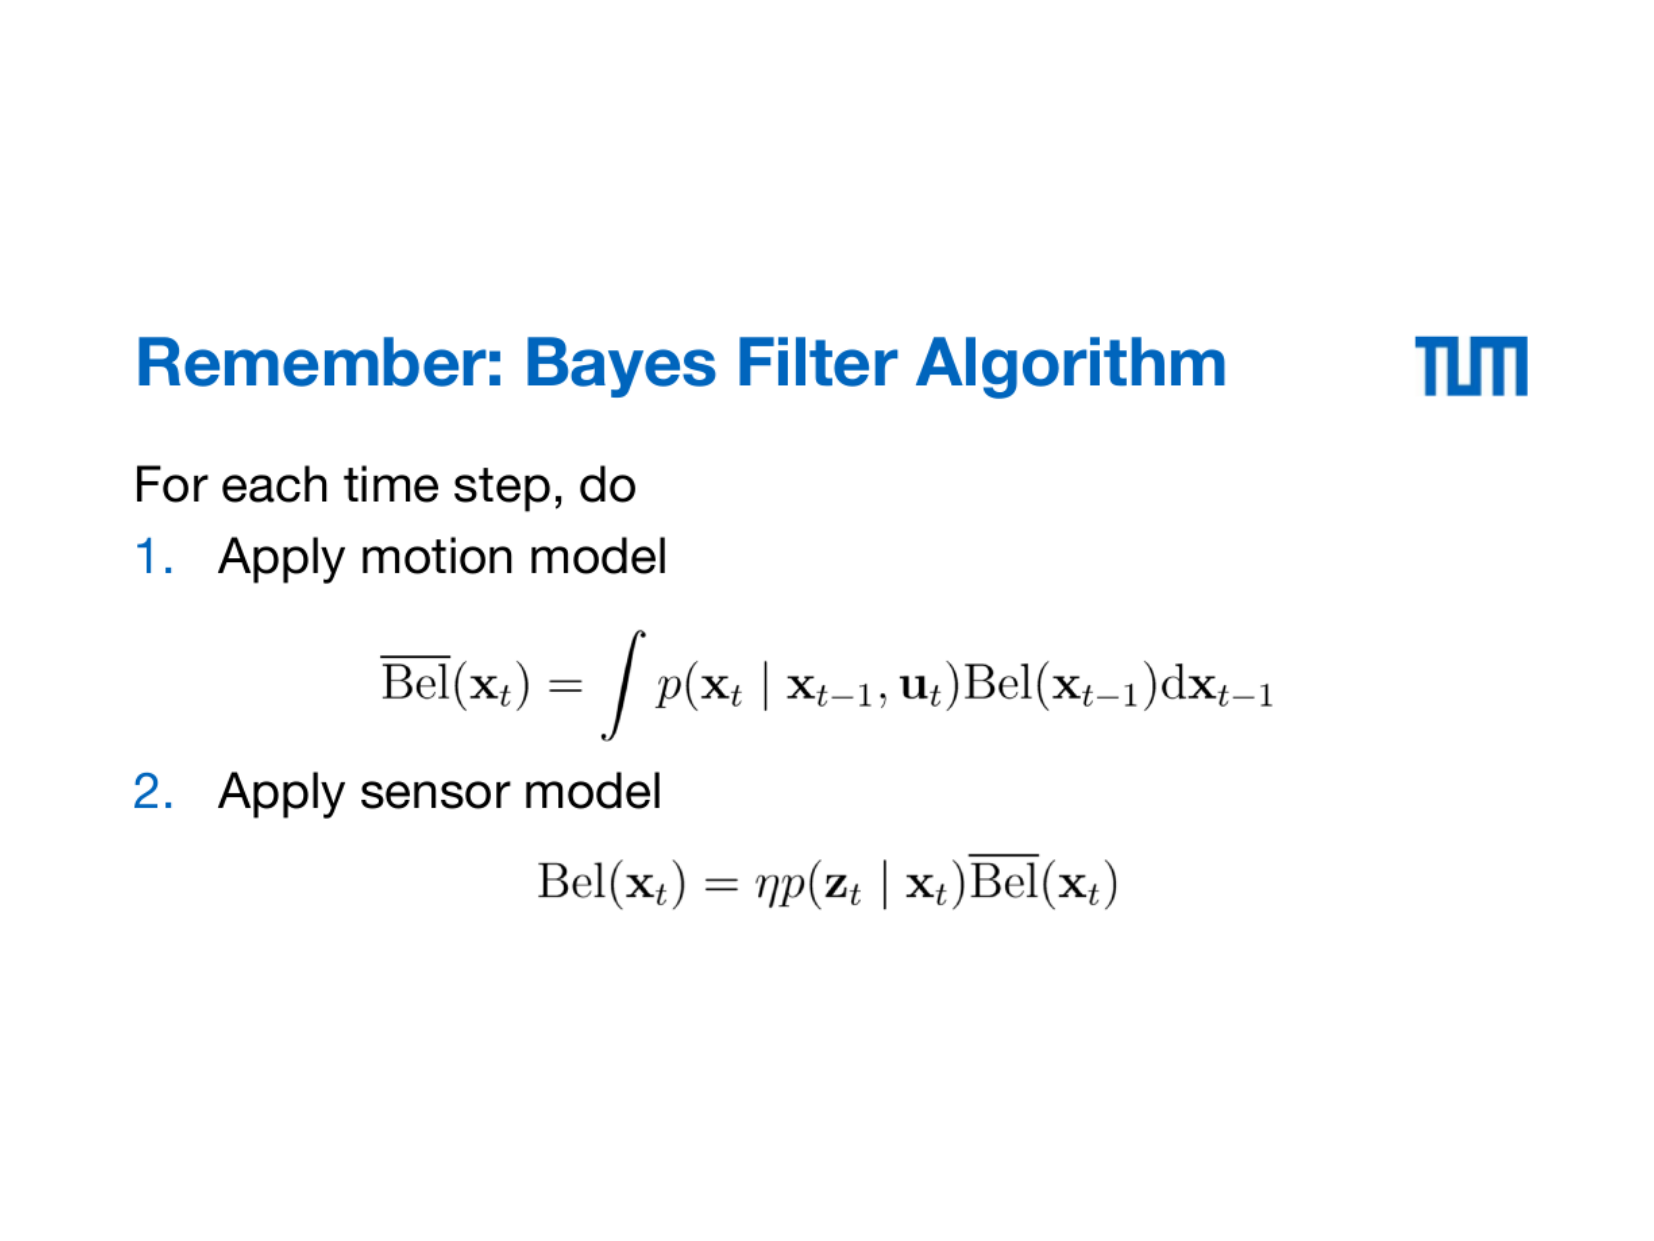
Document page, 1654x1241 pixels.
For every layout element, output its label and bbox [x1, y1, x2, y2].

picture [82, 310, 1571, 990]
